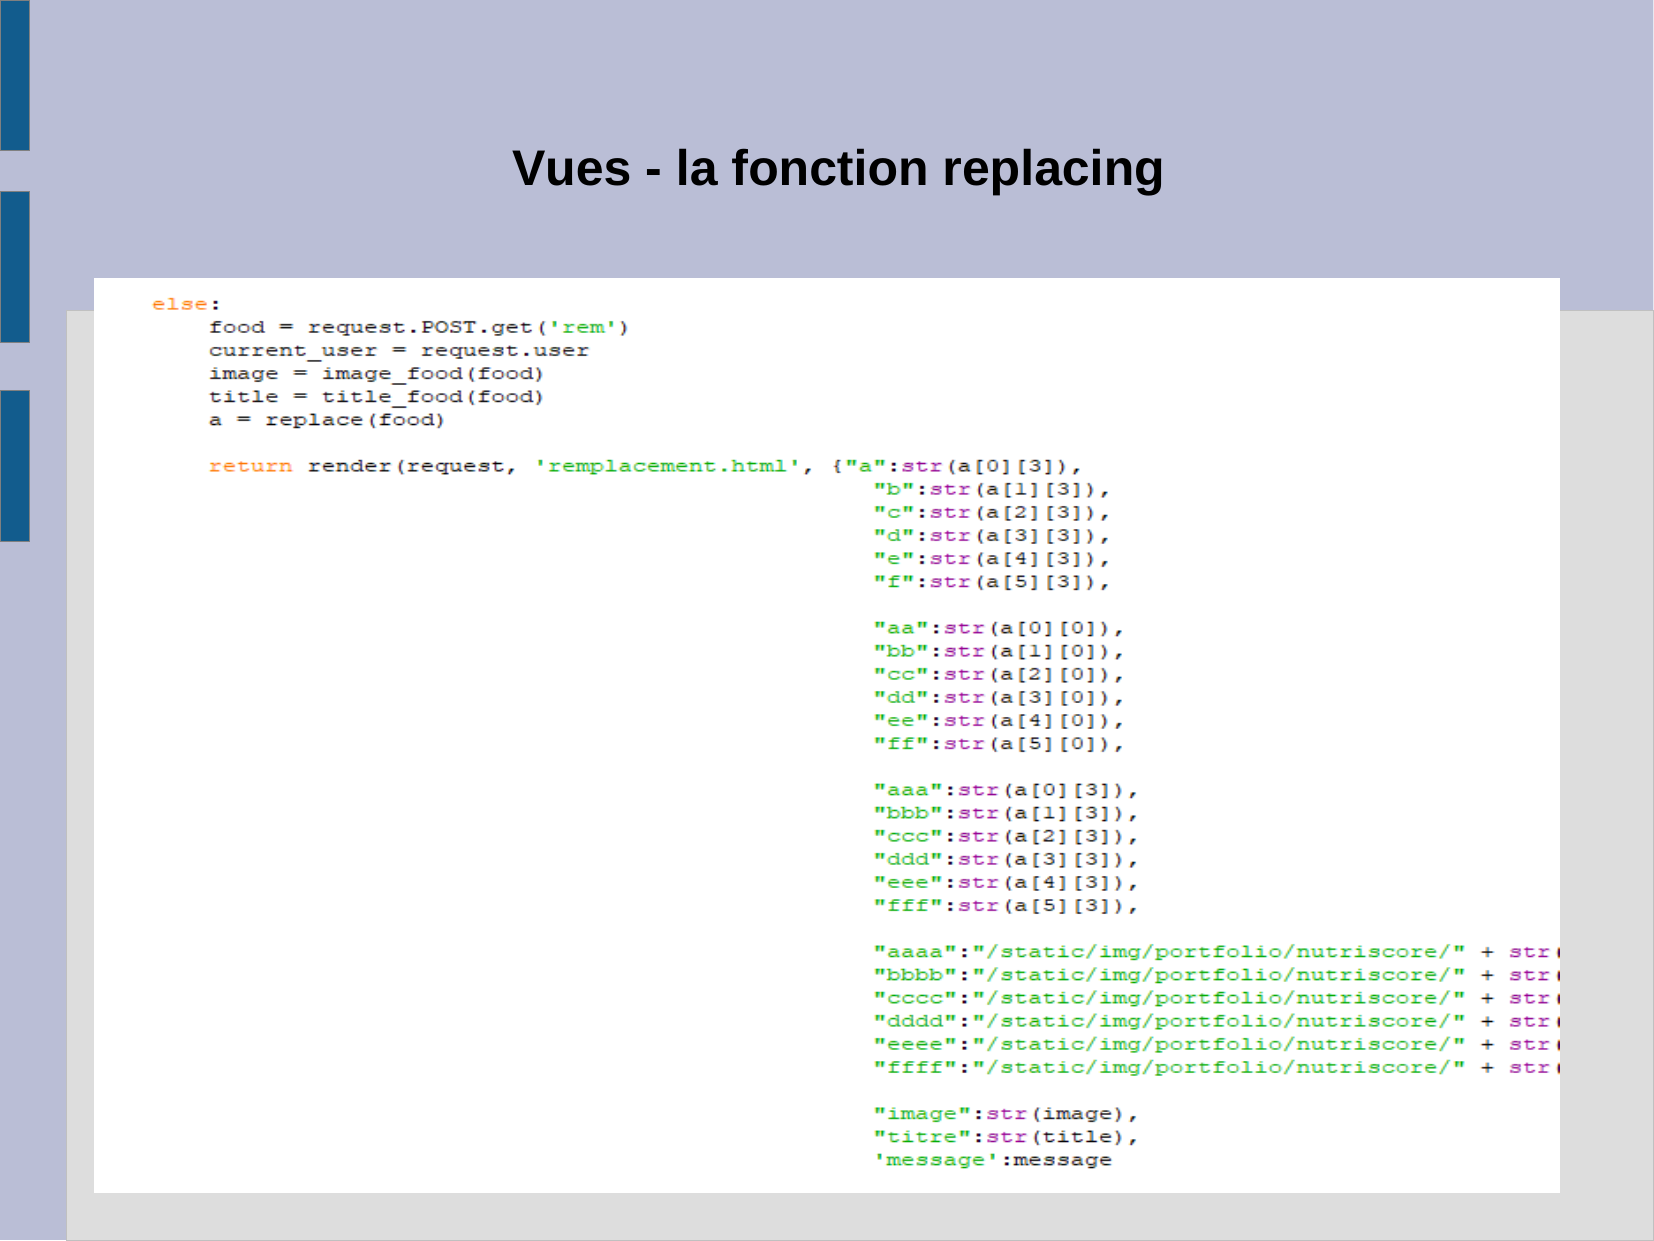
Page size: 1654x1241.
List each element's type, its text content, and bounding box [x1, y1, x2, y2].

picture [94, 278, 1560, 1193]
title Vues - la fonction replacing [82, 64, 1571, 272]
